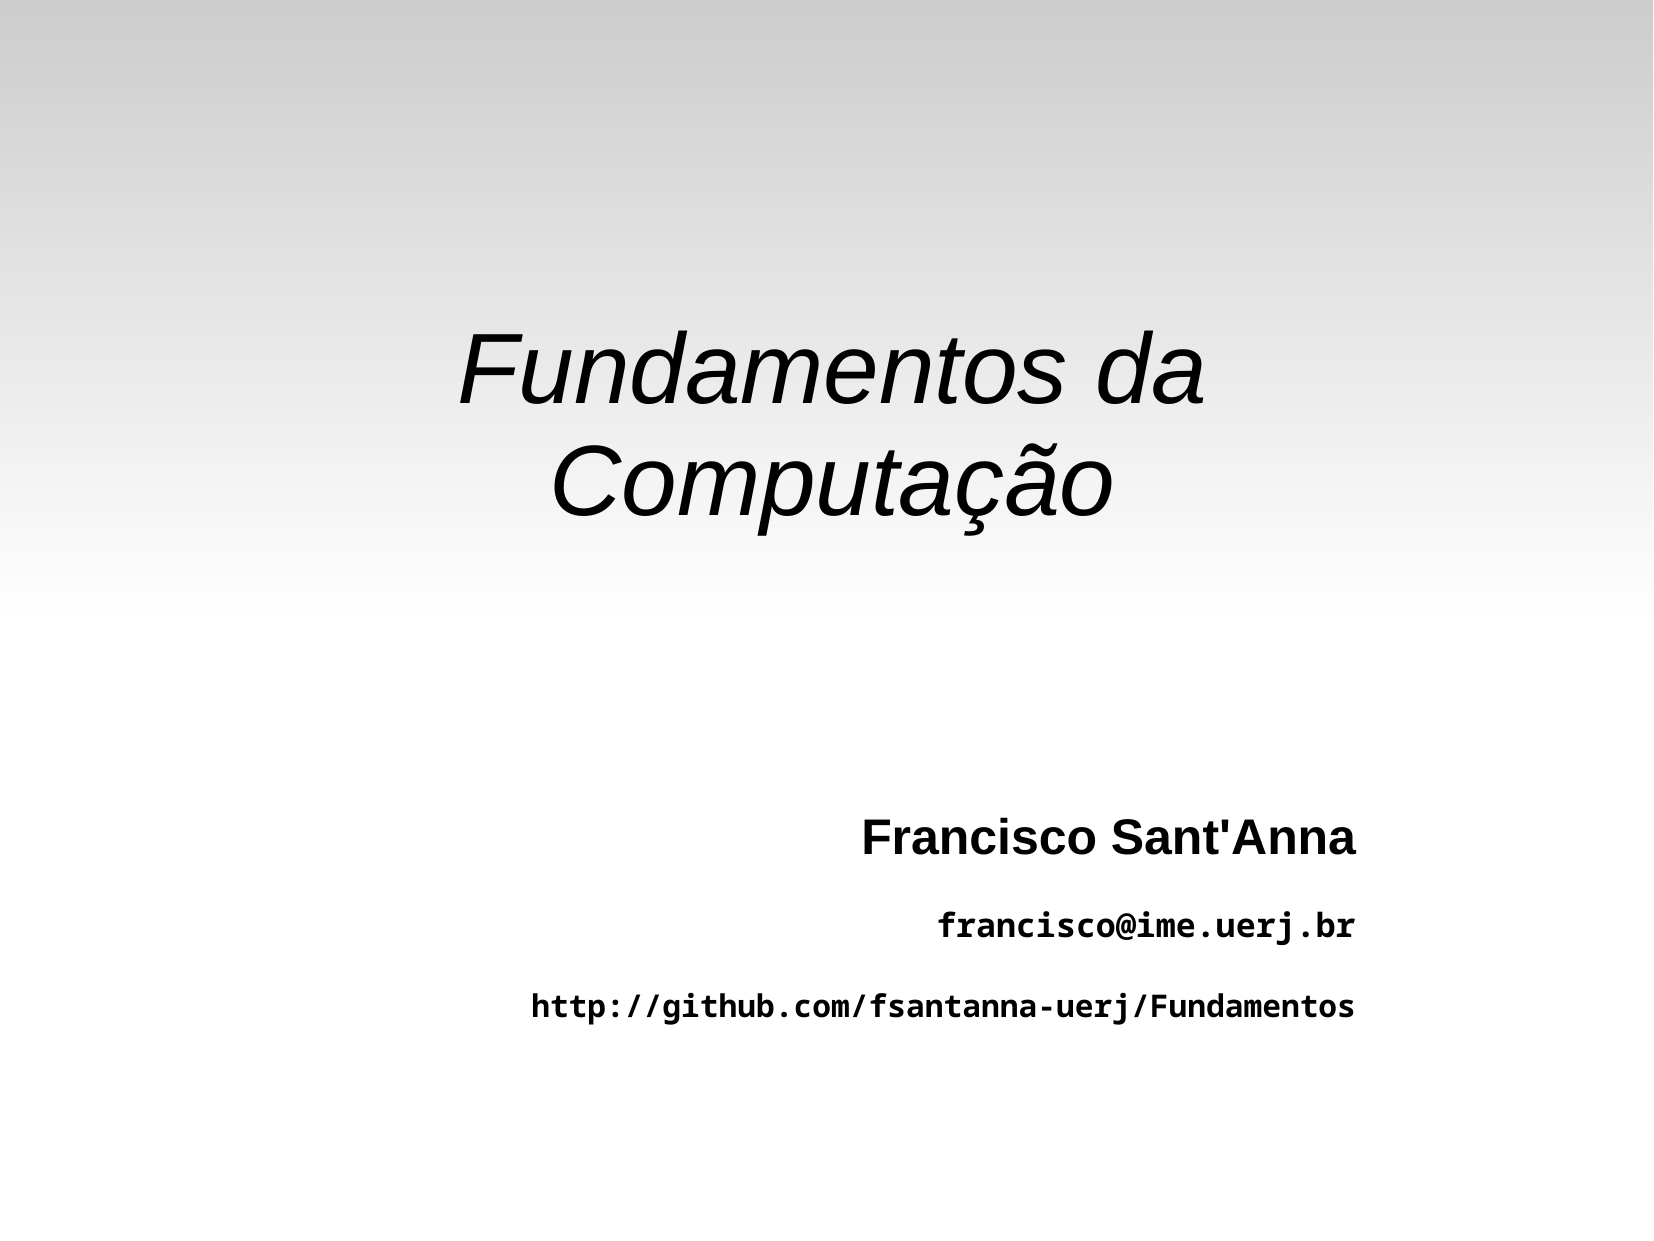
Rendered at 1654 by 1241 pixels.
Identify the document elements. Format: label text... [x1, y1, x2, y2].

text_box Francisco Sant'Anna francisco@ime.uerj.br http://github.com/fsantanna-uerj/Fundamentos [516, 801, 1372, 1023]
subtitle Fundamentos da Computação [88, 283, 1577, 567]
